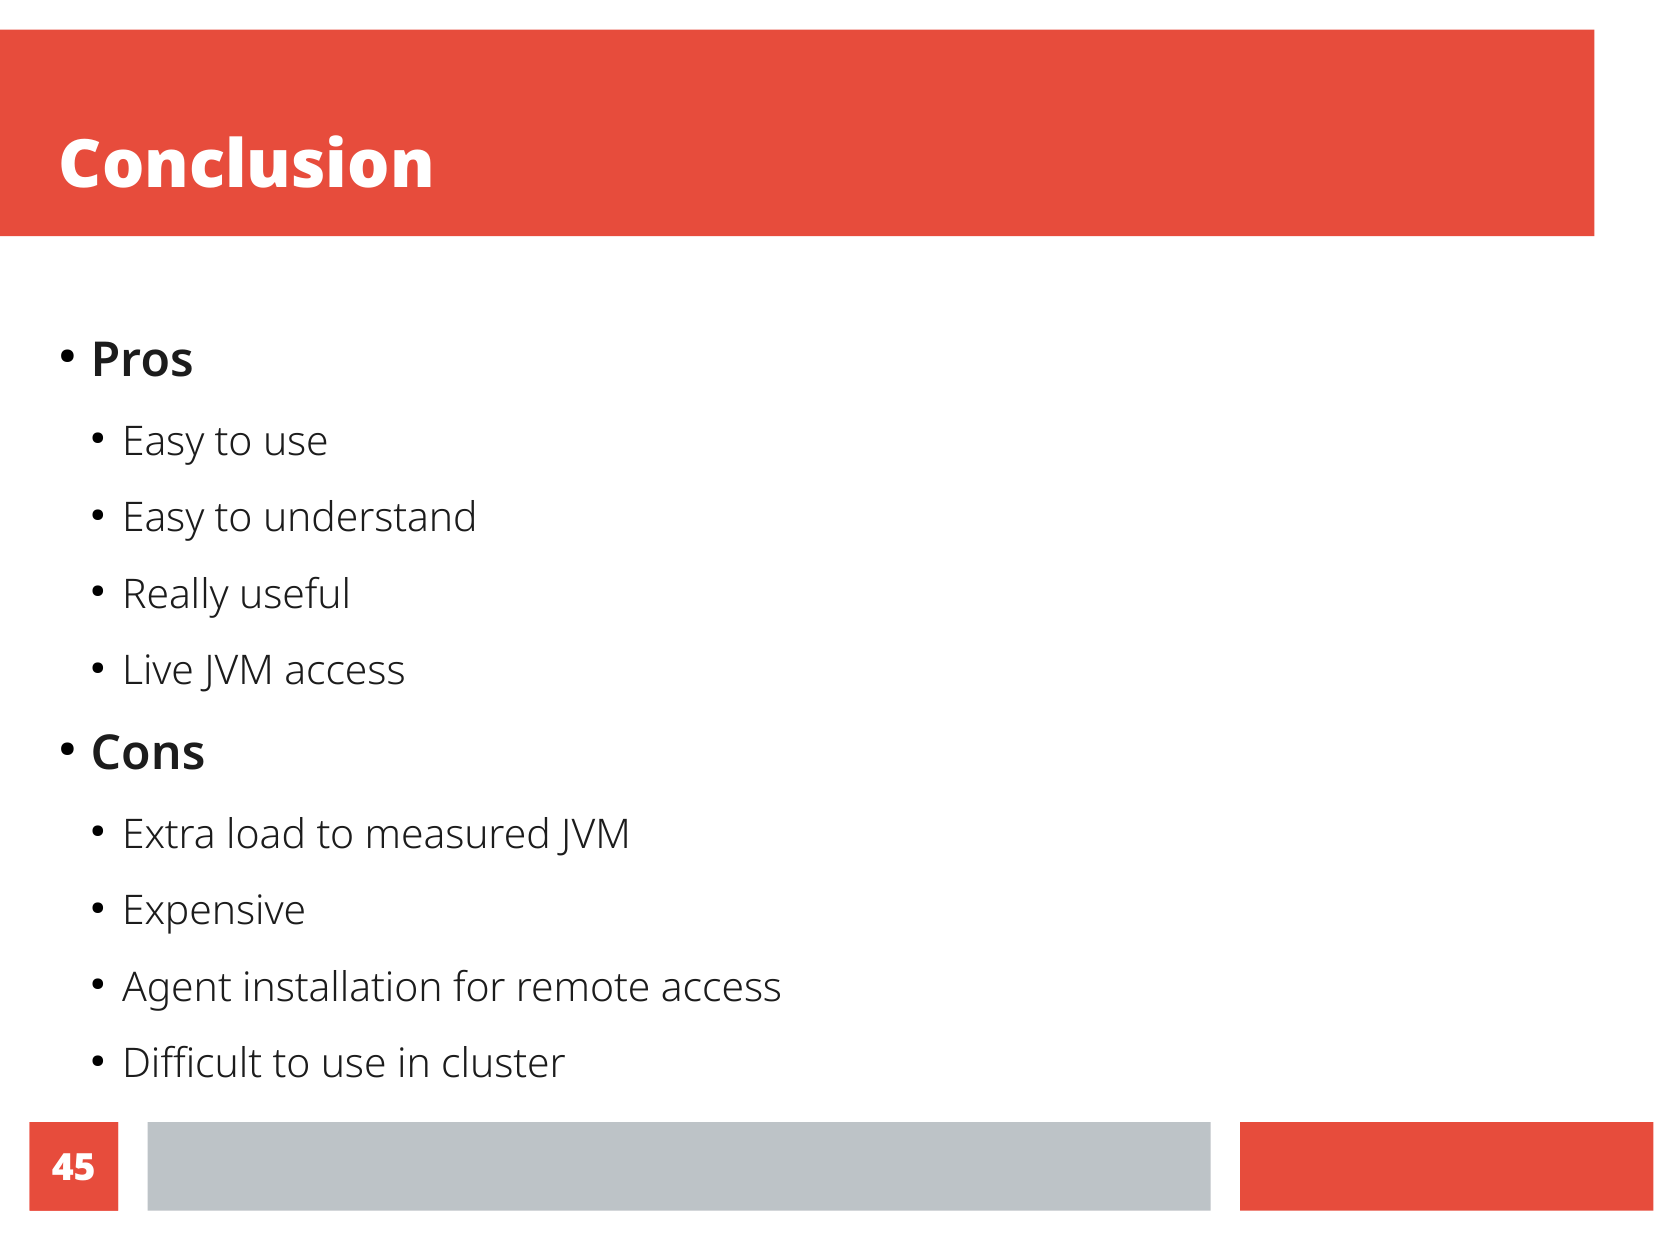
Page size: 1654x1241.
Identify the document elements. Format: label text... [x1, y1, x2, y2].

title Conclusion [59, 59, 1595, 207]
list Pros Easy to use Easy to understand Really useful Live JVM access Cons Extra load to measured JVM Expensive Agent installation for remote access Difficult to use in cluster [59, 324, 1565, 1093]
